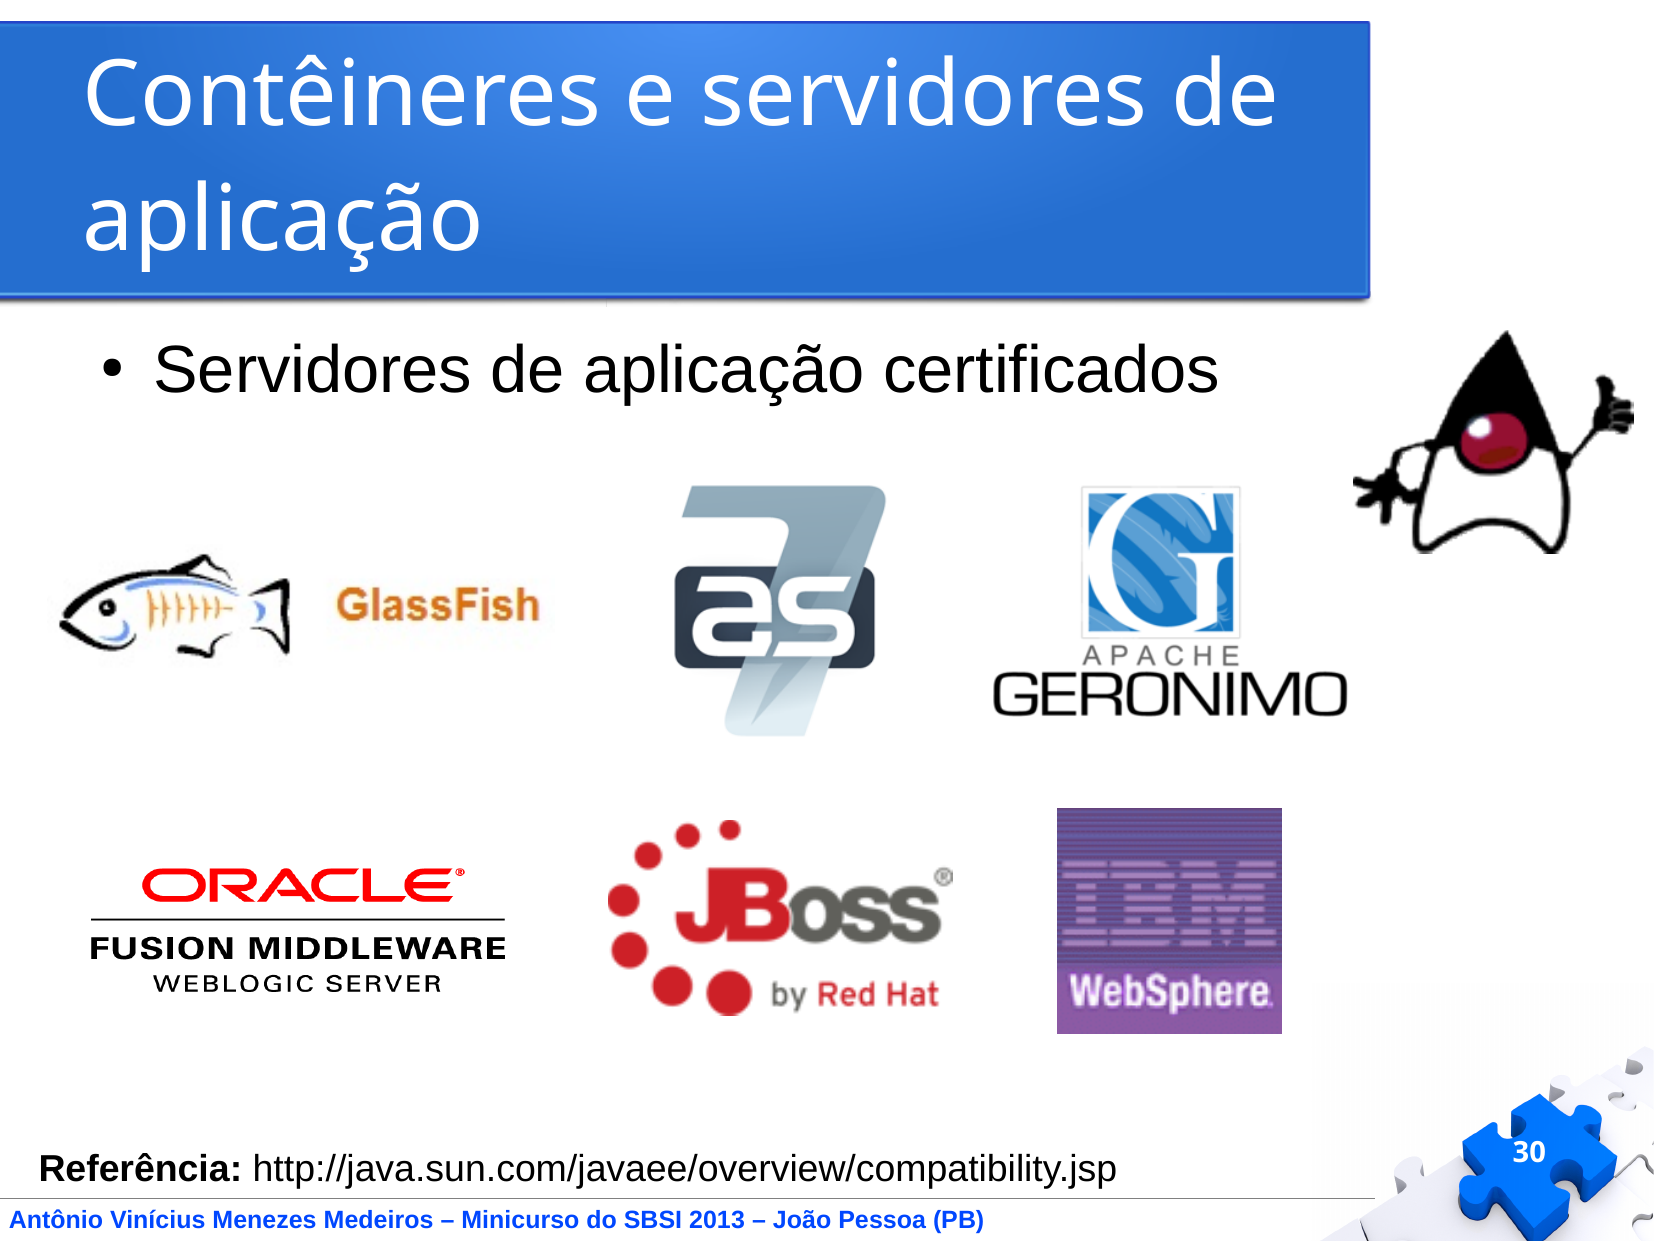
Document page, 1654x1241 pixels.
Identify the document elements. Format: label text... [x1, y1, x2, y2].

picture [1311, 983, 1654, 1241]
picture [661, 472, 899, 751]
picture [59, 844, 545, 1016]
picture [1057, 808, 1282, 1034]
picture [608, 820, 953, 1016]
text_box Referência: http://java.sun.com/javaee/overview/compatibility.jsp [23, 1139, 1133, 1197]
title Contêineres e servidores de aplicação [82, 49, 1323, 257]
list Servidores de aplicação certificados [82, 332, 1356, 1111]
picture [47, 544, 555, 674]
picture [0, 21, 1375, 307]
picture [986, 330, 1634, 721]
